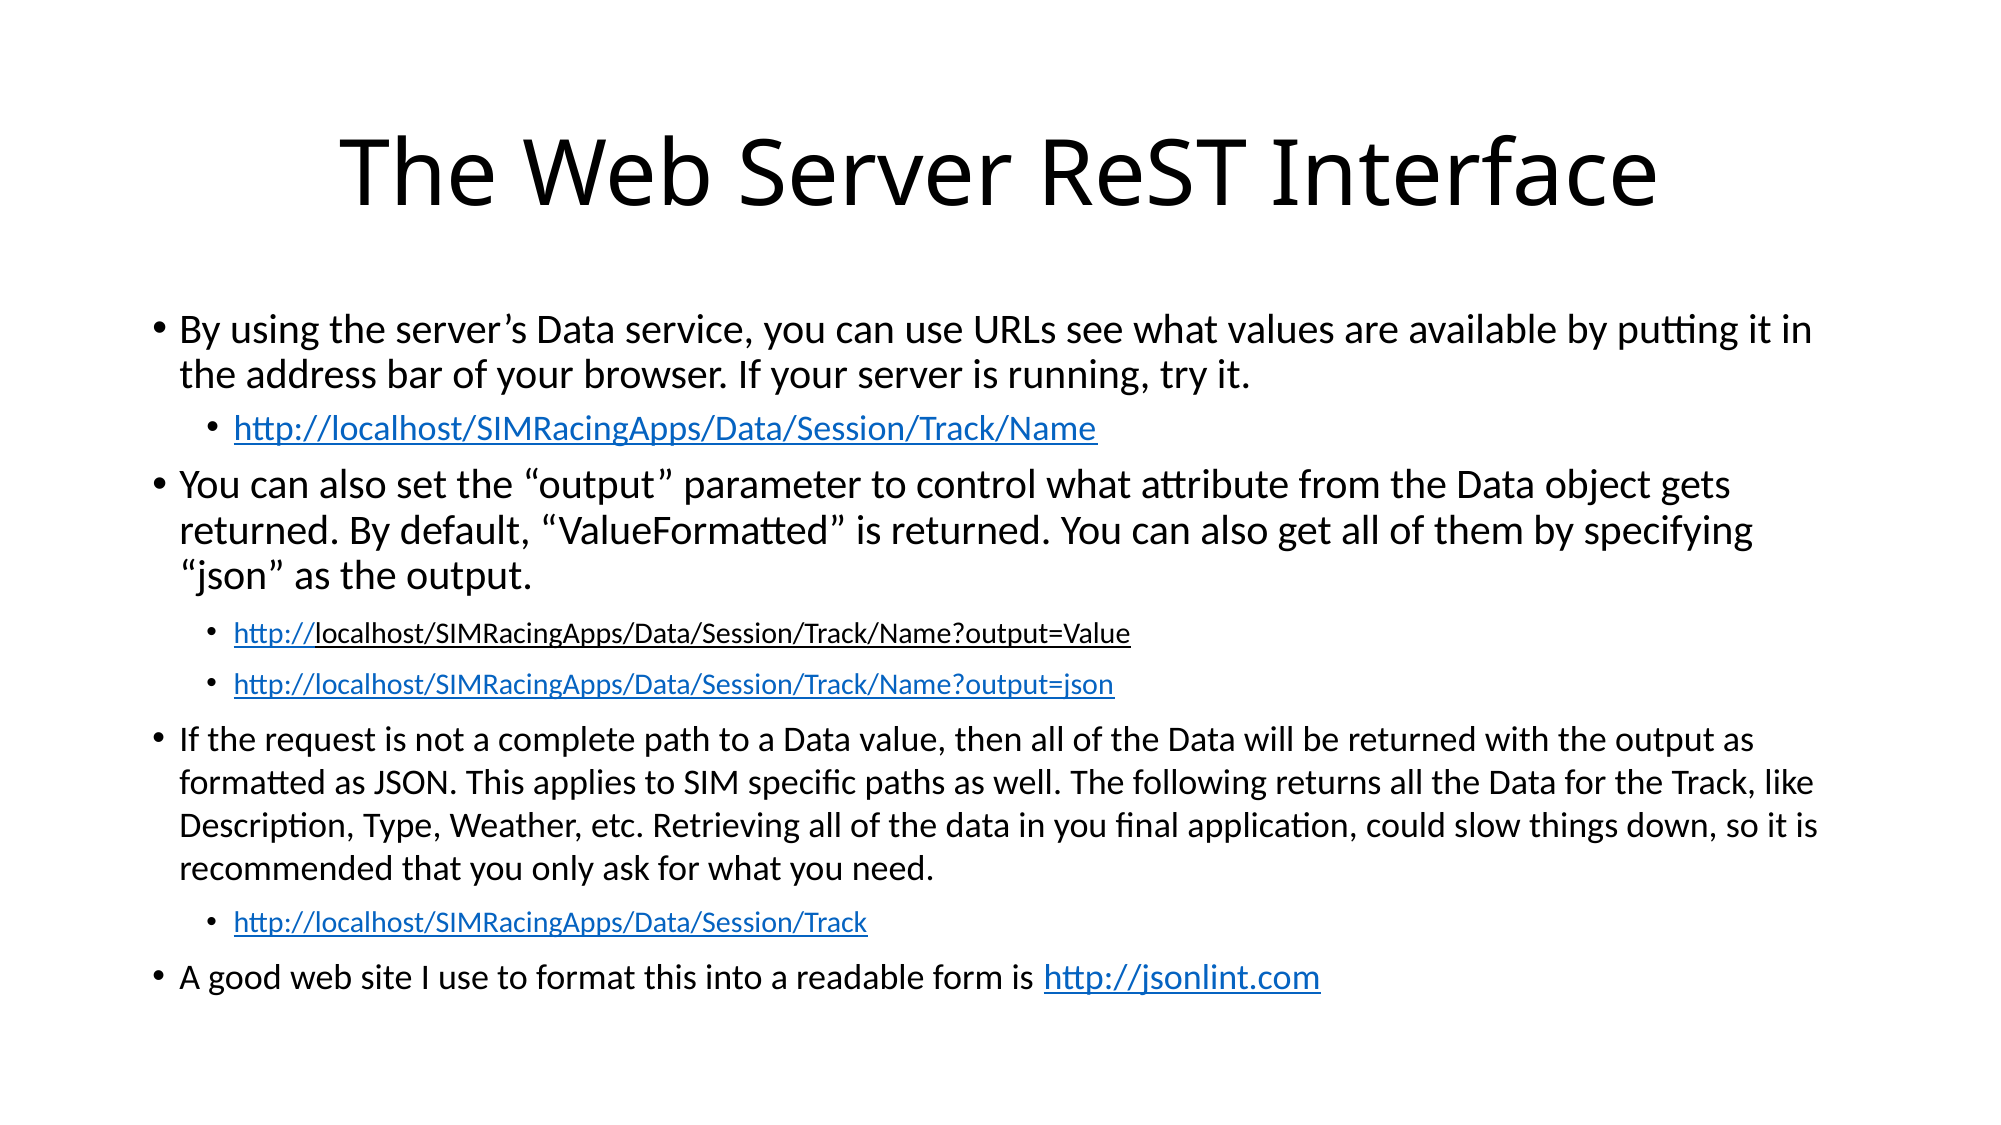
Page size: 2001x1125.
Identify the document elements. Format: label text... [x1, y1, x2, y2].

list By using the server’s Data service, you can use URLs see what values are available by putting it in the address bar of your browser. If your server is running, try it. http://localhost/SIMRacingApps/Data/Session/Track/Name You can also set the “output” parameter to control what attribute from the Data object gets returned. By default, “ValueFormatted” is returned. You can also get all of them by specifying “json” as the output. http://localhost/SIMRacingApps/Data/Session/Track/Name?output=Value http://localhost/SIMRacingApps/Data/Session/Track/Name?output=json If the request is not a complete path to a Data value, then all of the Data will be returned with the output as formatted as JSON. This applies to SIM specific paths as well. The following returns all the Data for the Track, like Description, Type, Weather, etc. Retrieving all of the data in you final application, could slow things down, so it is recommended that you only ask for what you need. http://localhost/SIMRacingApps/Data/Session/Track A good web site I use to format this into a readable form is http://jsonlint.com [137, 299, 1863, 1014]
title The Web Server ReST Interface [137, 59, 1863, 278]
